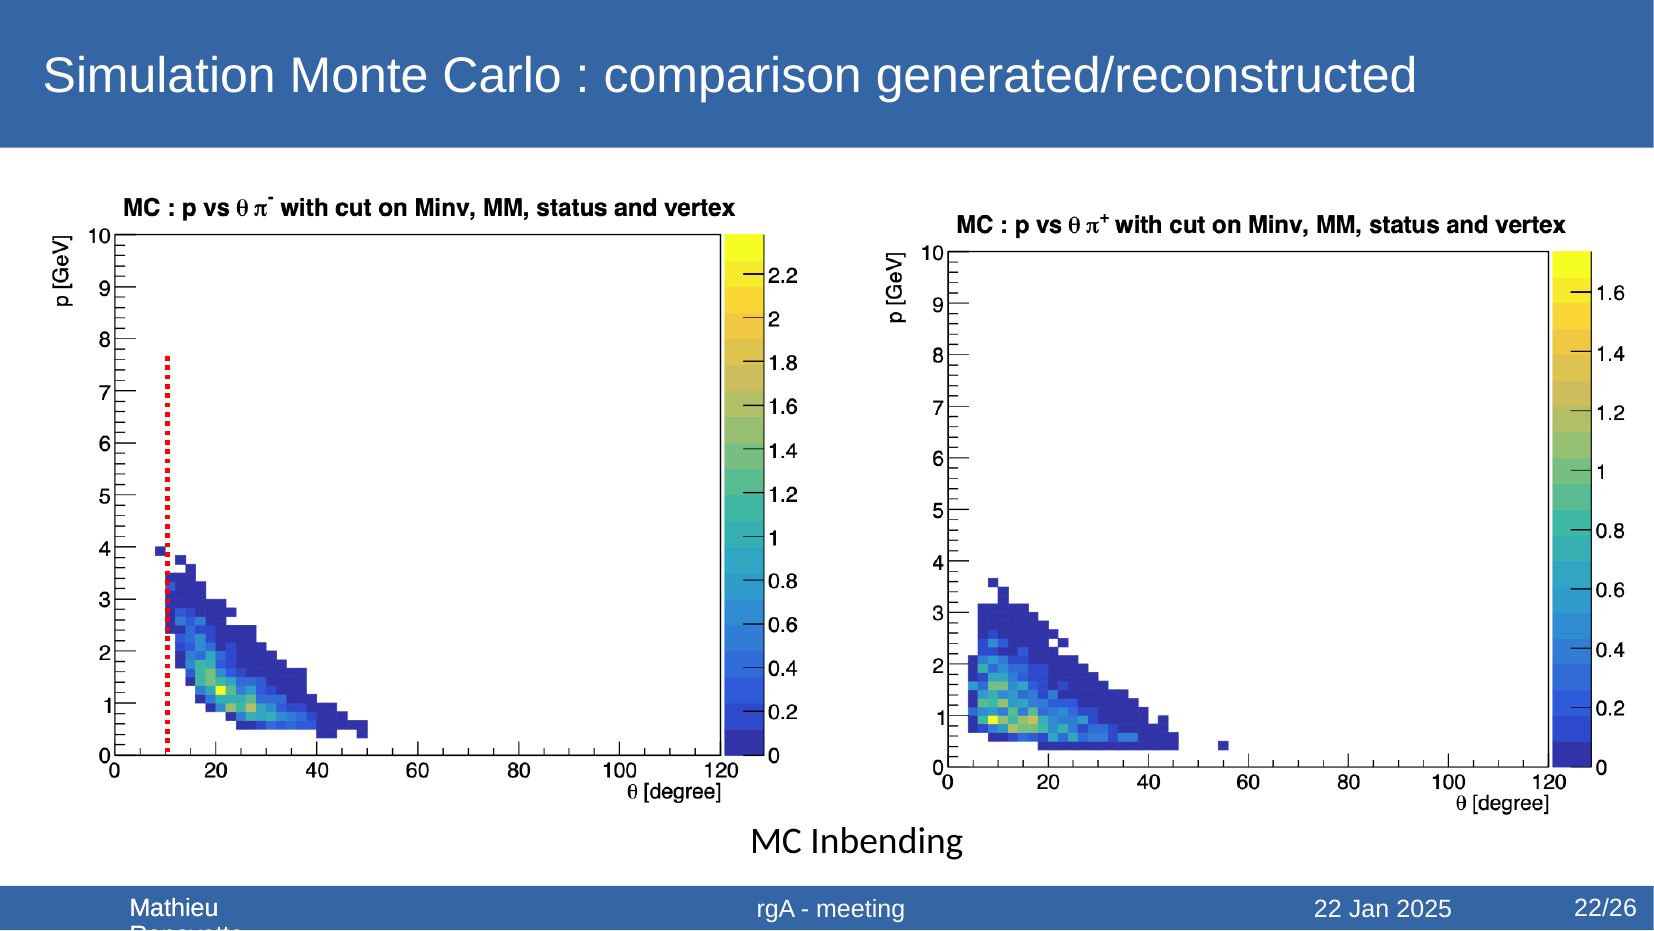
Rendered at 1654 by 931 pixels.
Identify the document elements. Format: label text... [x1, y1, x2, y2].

text_box Simulation Monte Carlo : comparison generated/reconstructed [27, 40, 1536, 114]
text_box 22 Jan 2025 [1299, 887, 1536, 931]
text_box 22/26 [1559, 885, 1654, 930]
picture [28, 187, 827, 811]
text_box Mathieu Ronayette [114, 885, 355, 929]
text_box [226, 885, 1654, 931]
text_box [0, 885, 131, 931]
text_box rgA - meeting [734, 887, 953, 931]
text_box [0, 0, 1654, 148]
text_box MC Inbending [735, 809, 991, 870]
picture [862, 206, 1654, 824]
